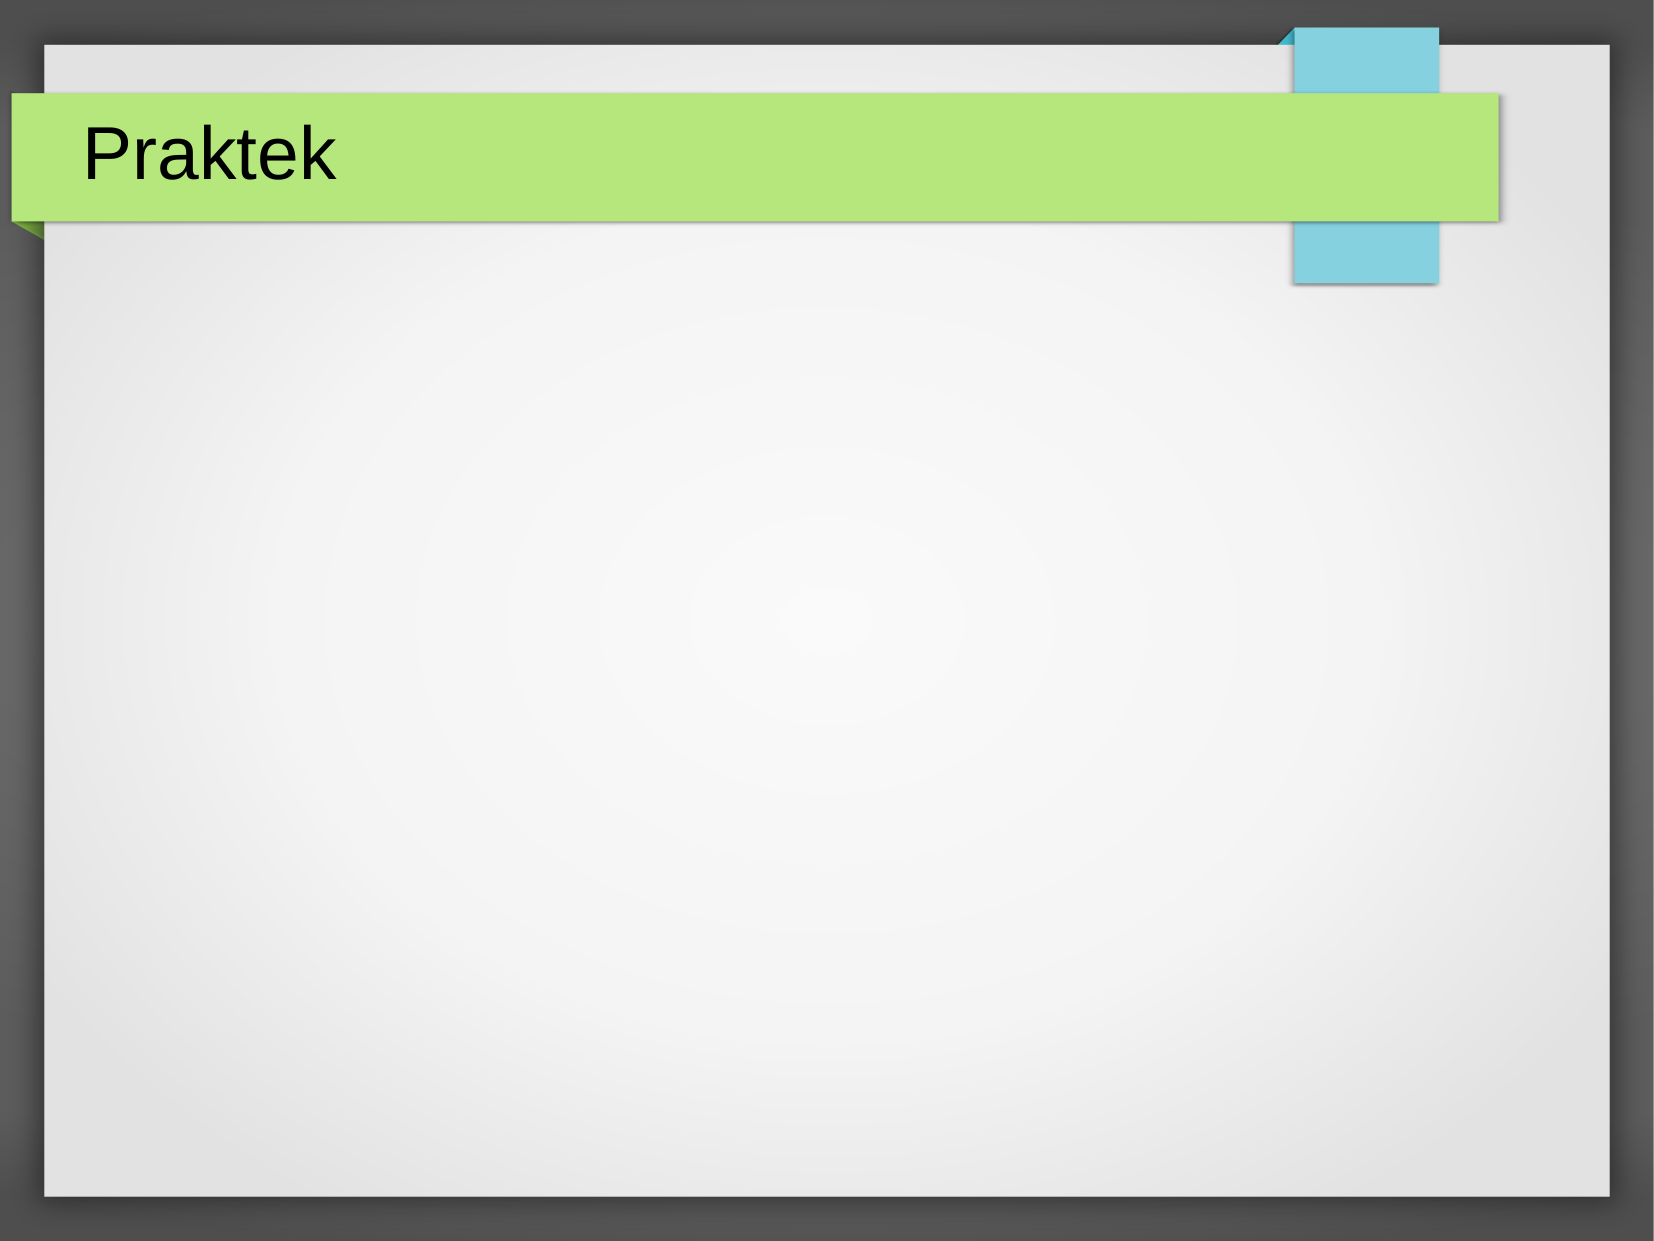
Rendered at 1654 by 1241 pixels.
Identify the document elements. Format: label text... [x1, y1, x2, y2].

picture [0, 0, 1654, 1241]
title Praktek [82, 94, 1264, 213]
